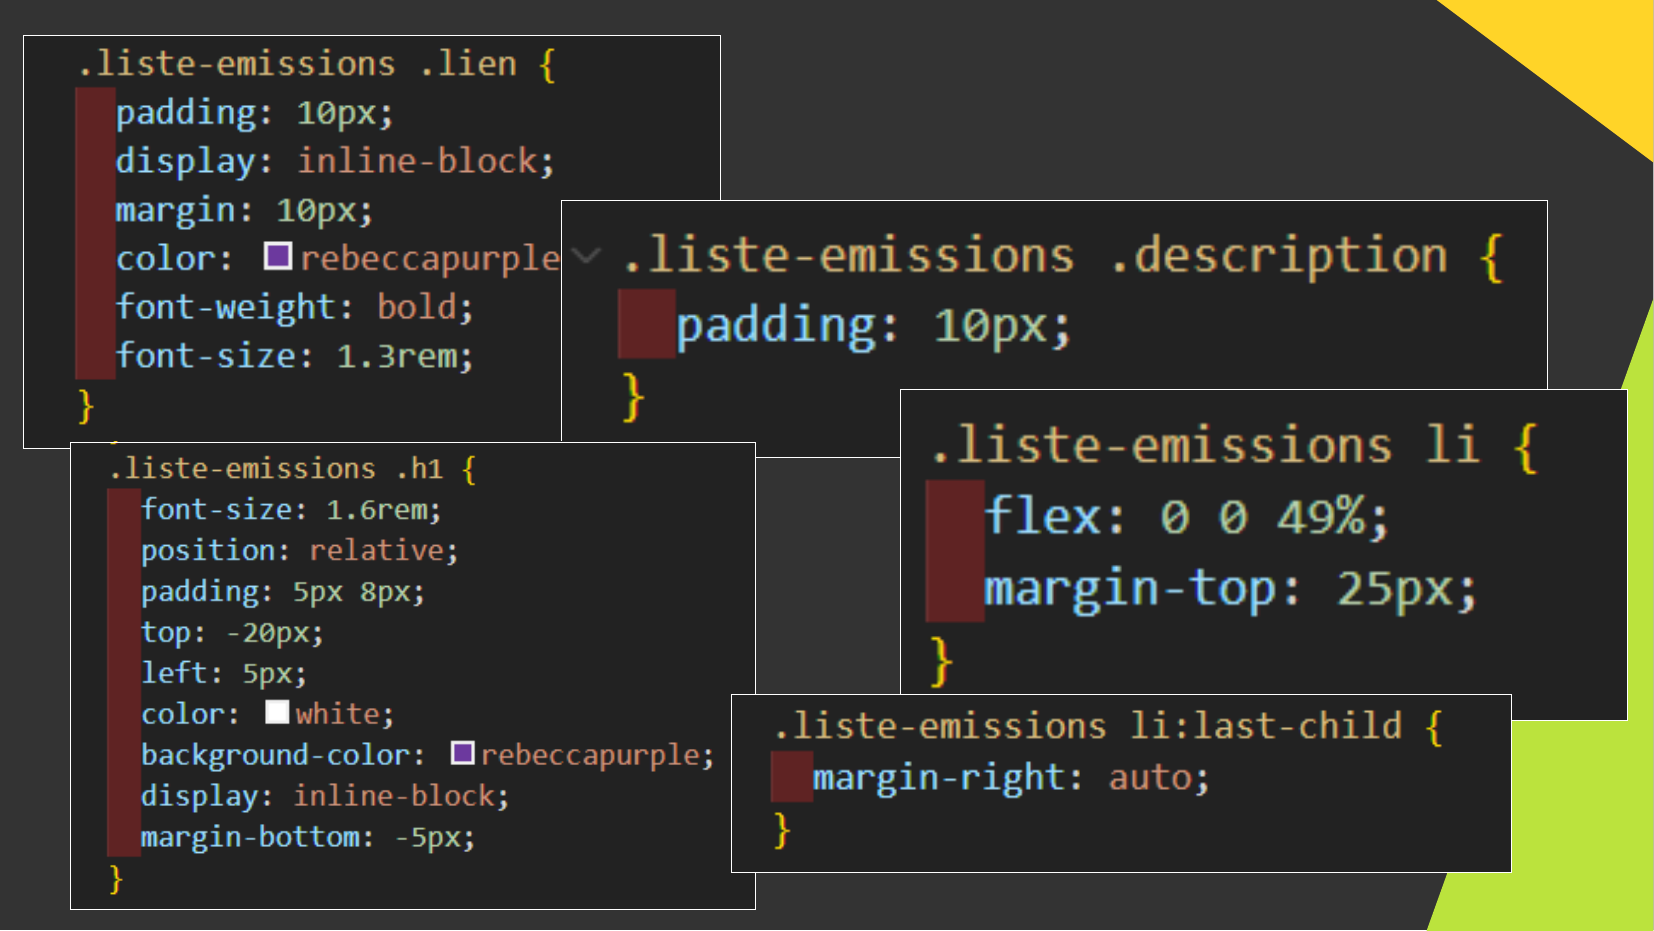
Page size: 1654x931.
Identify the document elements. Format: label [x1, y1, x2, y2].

picture [23, 35, 1628, 910]
text_box [1436, 0, 1654, 163]
text_box [1426, 296, 1654, 931]
